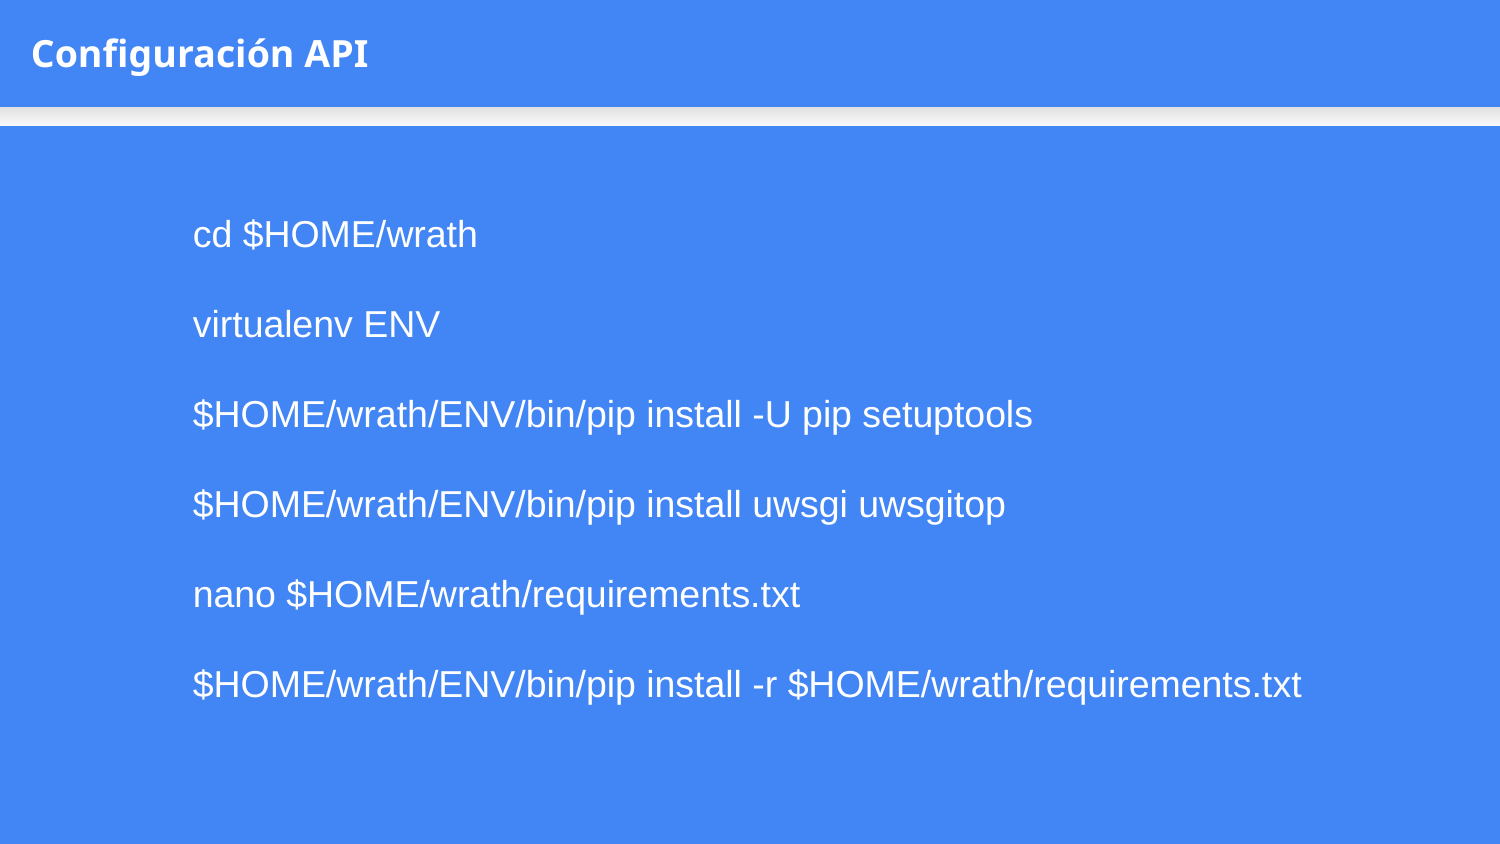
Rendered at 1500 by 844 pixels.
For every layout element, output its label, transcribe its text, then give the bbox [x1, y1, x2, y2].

text_box cd $HOME/wrath virtualenv ENV $HOME/wrath/ENV/bin/pip install -U pip setuptools $HOME/wrath/ENV/bin/pip install uwsgi uwsgitop nano $HOME/wrath/requirements.txt $HOME/wrath/ENV/bin/pip install -r $HOME/wrath/requirements.txt [178, 195, 1435, 676]
text_box Configuración API [16, 2, 1464, 102]
